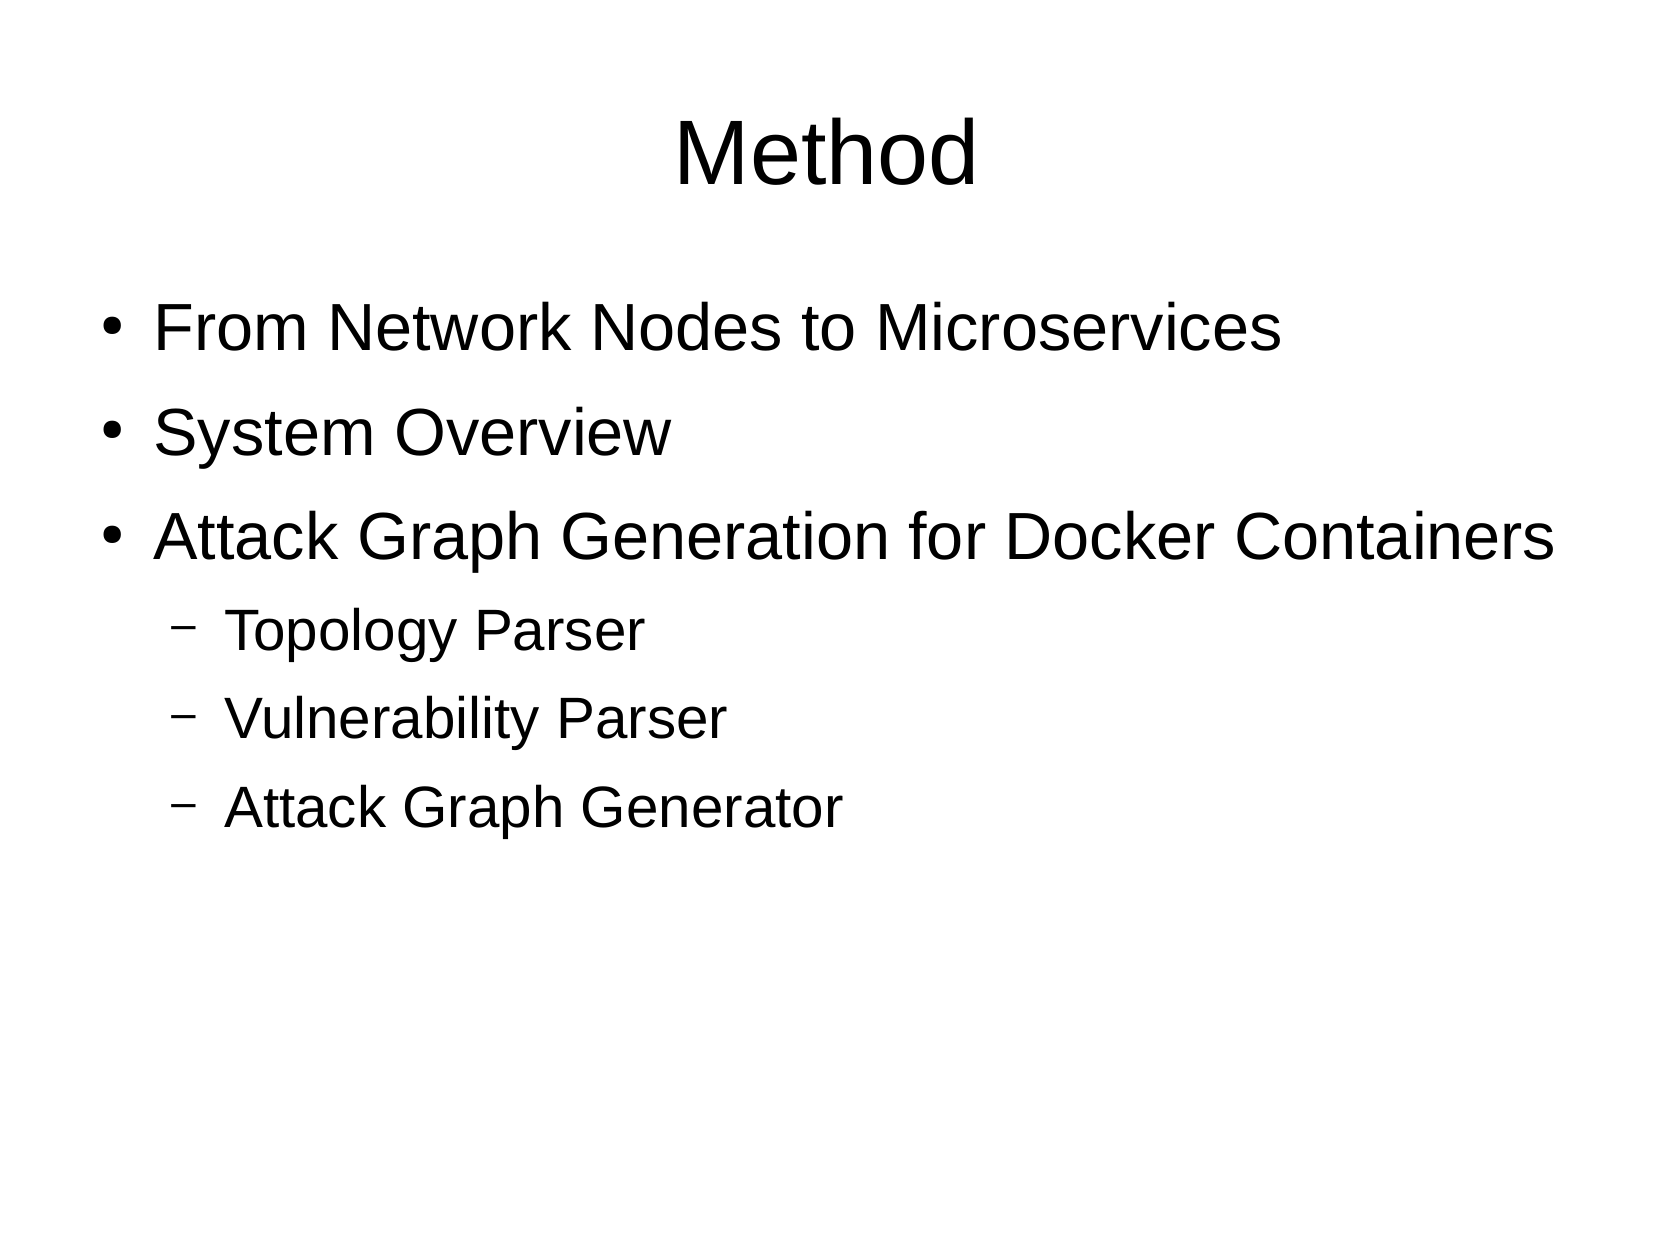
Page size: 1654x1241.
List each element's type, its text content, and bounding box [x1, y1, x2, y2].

title Method [82, 49, 1571, 257]
list From Network Nodes to Microservices System Overview Attack Graph Generation for Docker Containers Topology Parser Vulnerability Parser Attack Graph Generator [82, 290, 1571, 1010]
